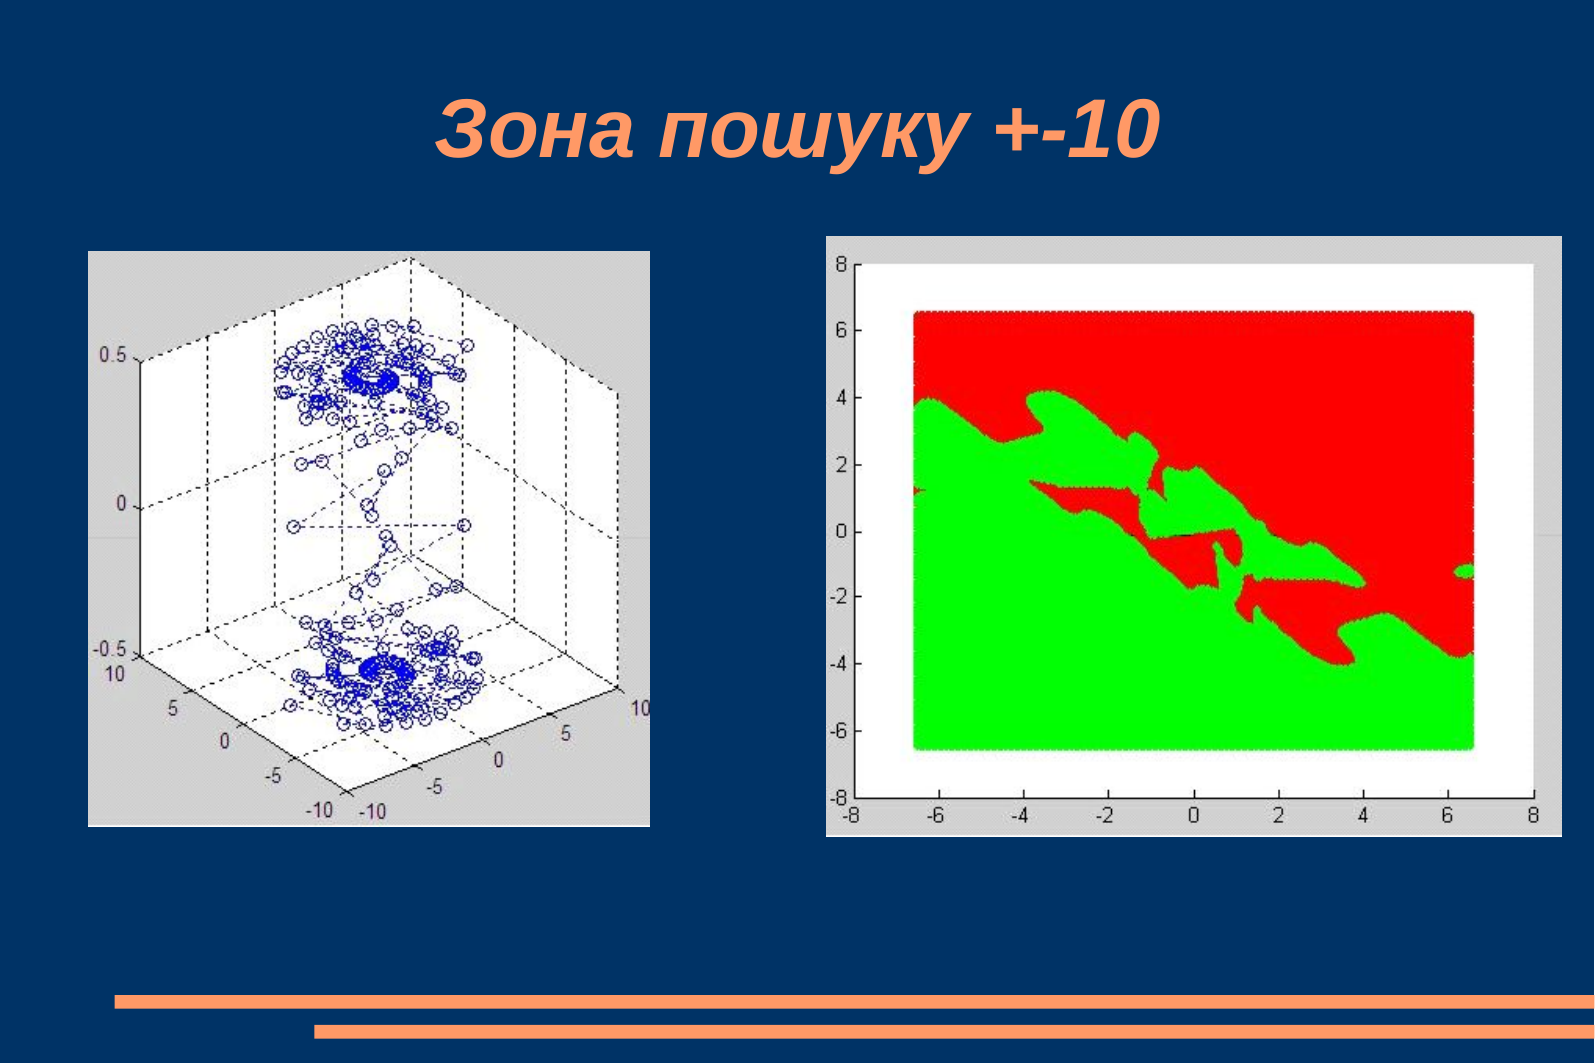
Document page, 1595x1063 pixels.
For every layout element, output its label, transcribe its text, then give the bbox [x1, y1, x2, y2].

picture [826, 236, 1562, 837]
picture [88, 251, 650, 827]
title Зона пошуку +-10 [117, 39, 1479, 218]
